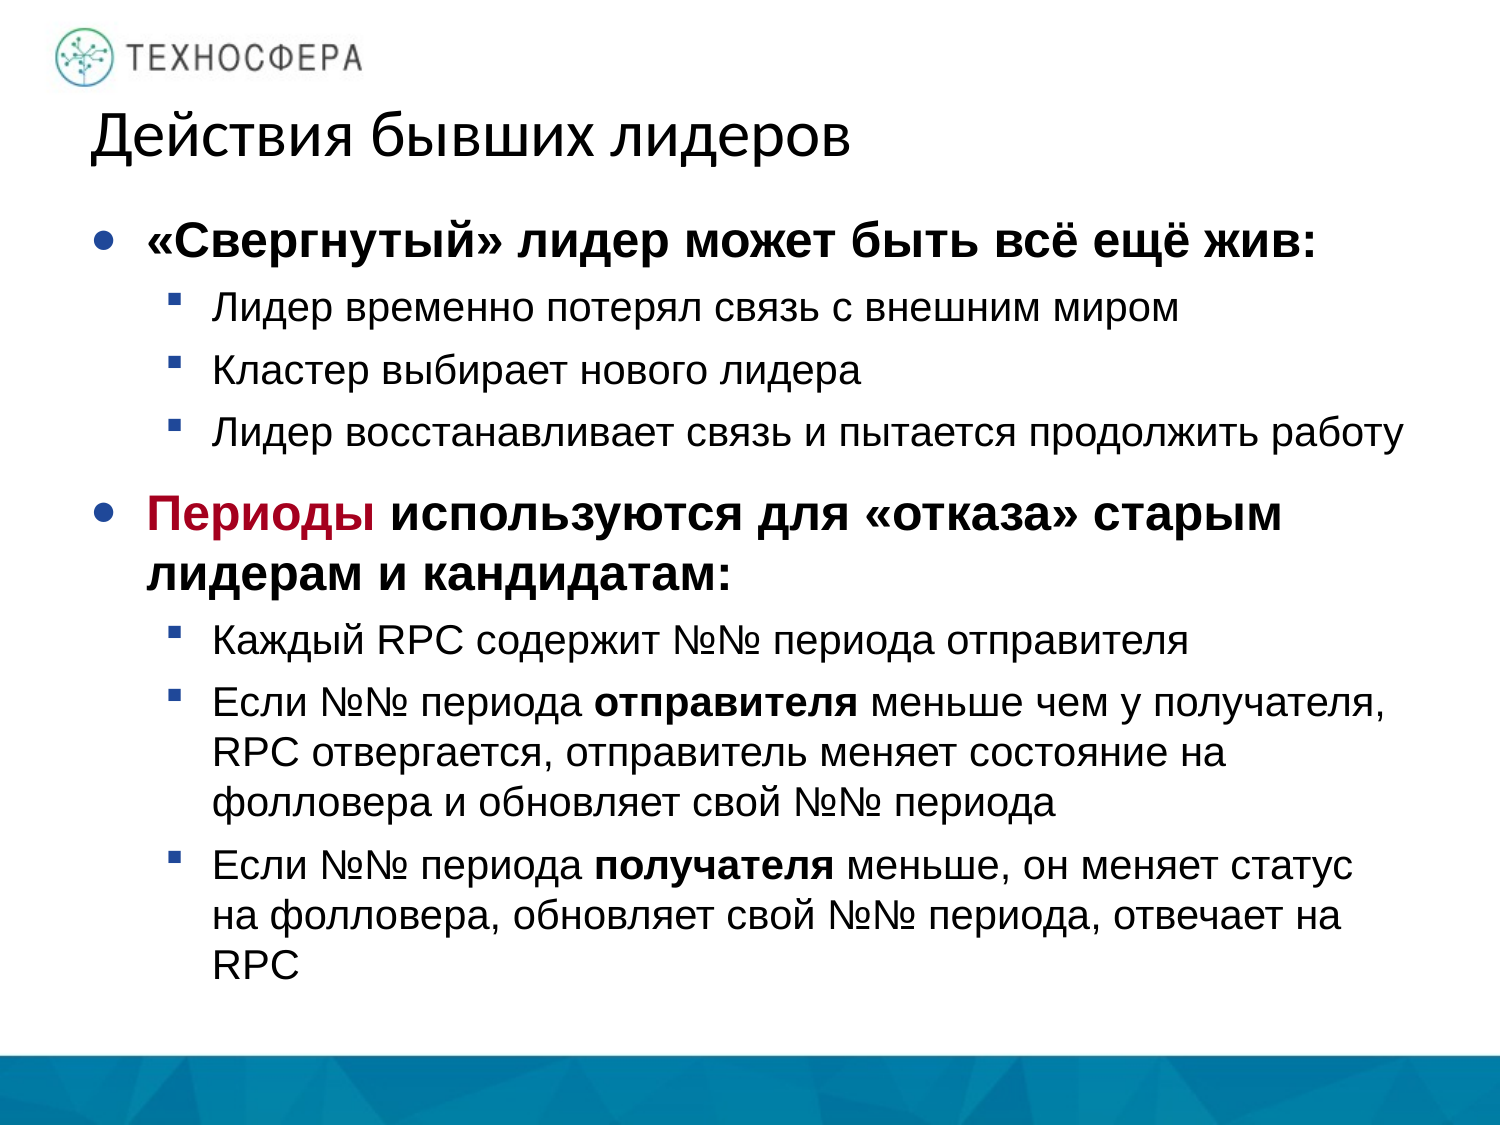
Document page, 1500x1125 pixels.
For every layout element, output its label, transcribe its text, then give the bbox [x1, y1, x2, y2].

title Действия бывших лидеров [75, 79, 1425, 180]
list «Свергнутый» лидер может быть всё ещё жив: Лидер временно потерял связь с внешним миром Кластер выбирает нового лидера Лидер восстанавливает связь и пытается продолжить работу Периоды используются для «отказа» старым лидерам и кандидатам: Каждый RPC содержит №№ периода отправителя Если №№ периода отправителя меньше чем у получателя, RPC отвергается, отправитель меняет состояние на фолловера и обновляет свой №№ периода Если №№ периода получателя меньше, он меняет статус на фолловера, обновляет свой №№ периода, отвечает на RPC [75, 200, 1425, 1005]
picture [0, 0, 1500, 1057]
